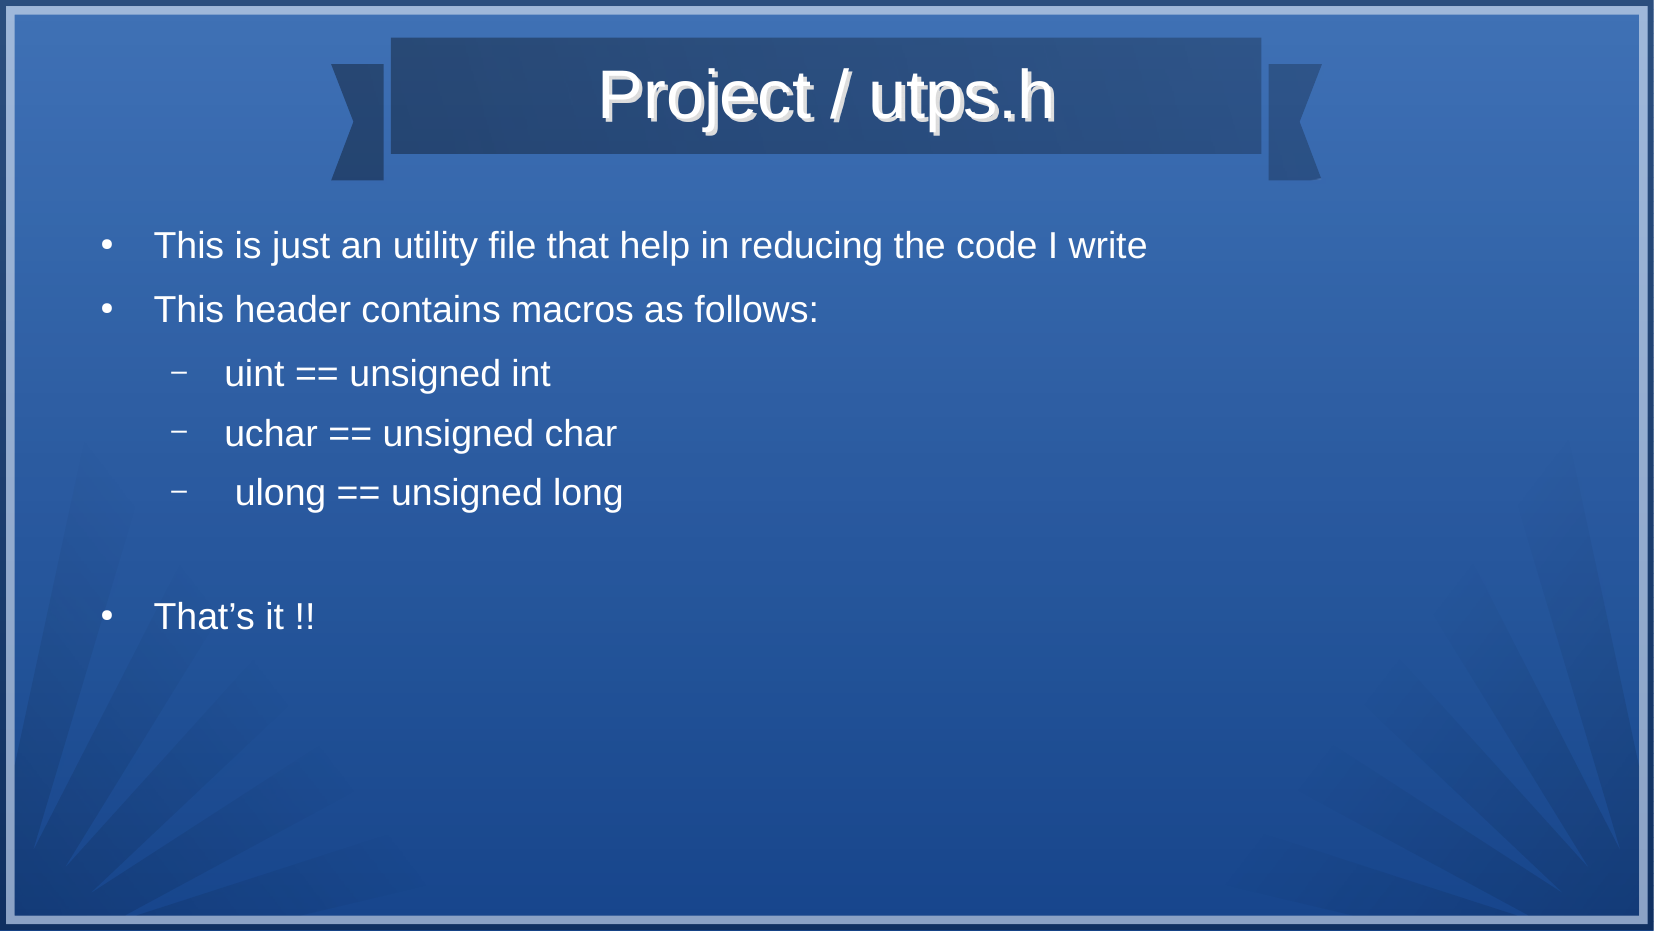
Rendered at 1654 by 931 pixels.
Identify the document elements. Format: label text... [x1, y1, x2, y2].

list This is just an utility file that help in reducing the code I write This header contains macros as follows: uint == unsigned int uchar == unsigned char ulong == unsigned long That’s it !! [82, 224, 1571, 848]
title Project / utps.h [389, 35, 1264, 154]
